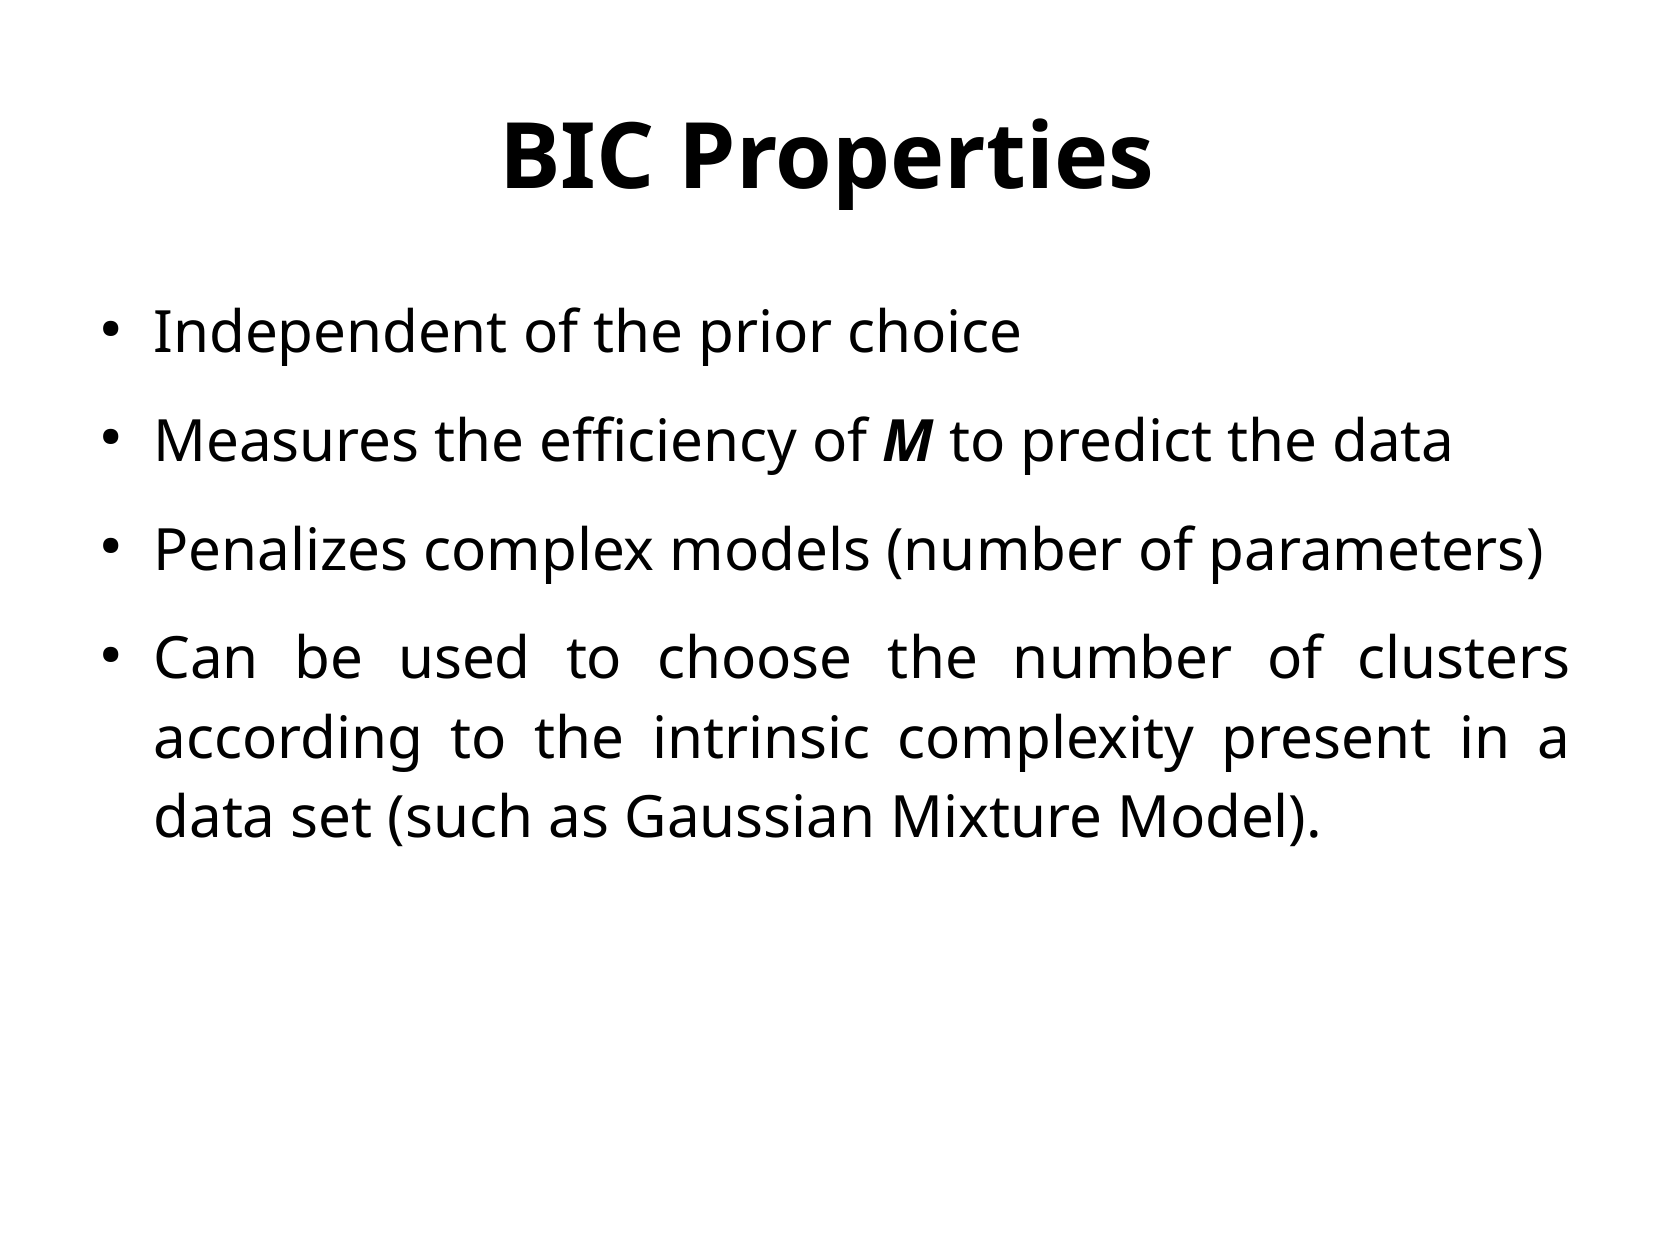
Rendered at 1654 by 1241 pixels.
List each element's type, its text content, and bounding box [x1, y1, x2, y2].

title BIC Properties [82, 49, 1571, 257]
list Independent of the prior choice Measures the efficiency of M to predict the data Penalizes complex models (number of parameters) Can be used to choose the number of clusters according to the intrinsic complexity present in a data set (such as Gaussian Mixture Model). [82, 290, 1571, 1010]
